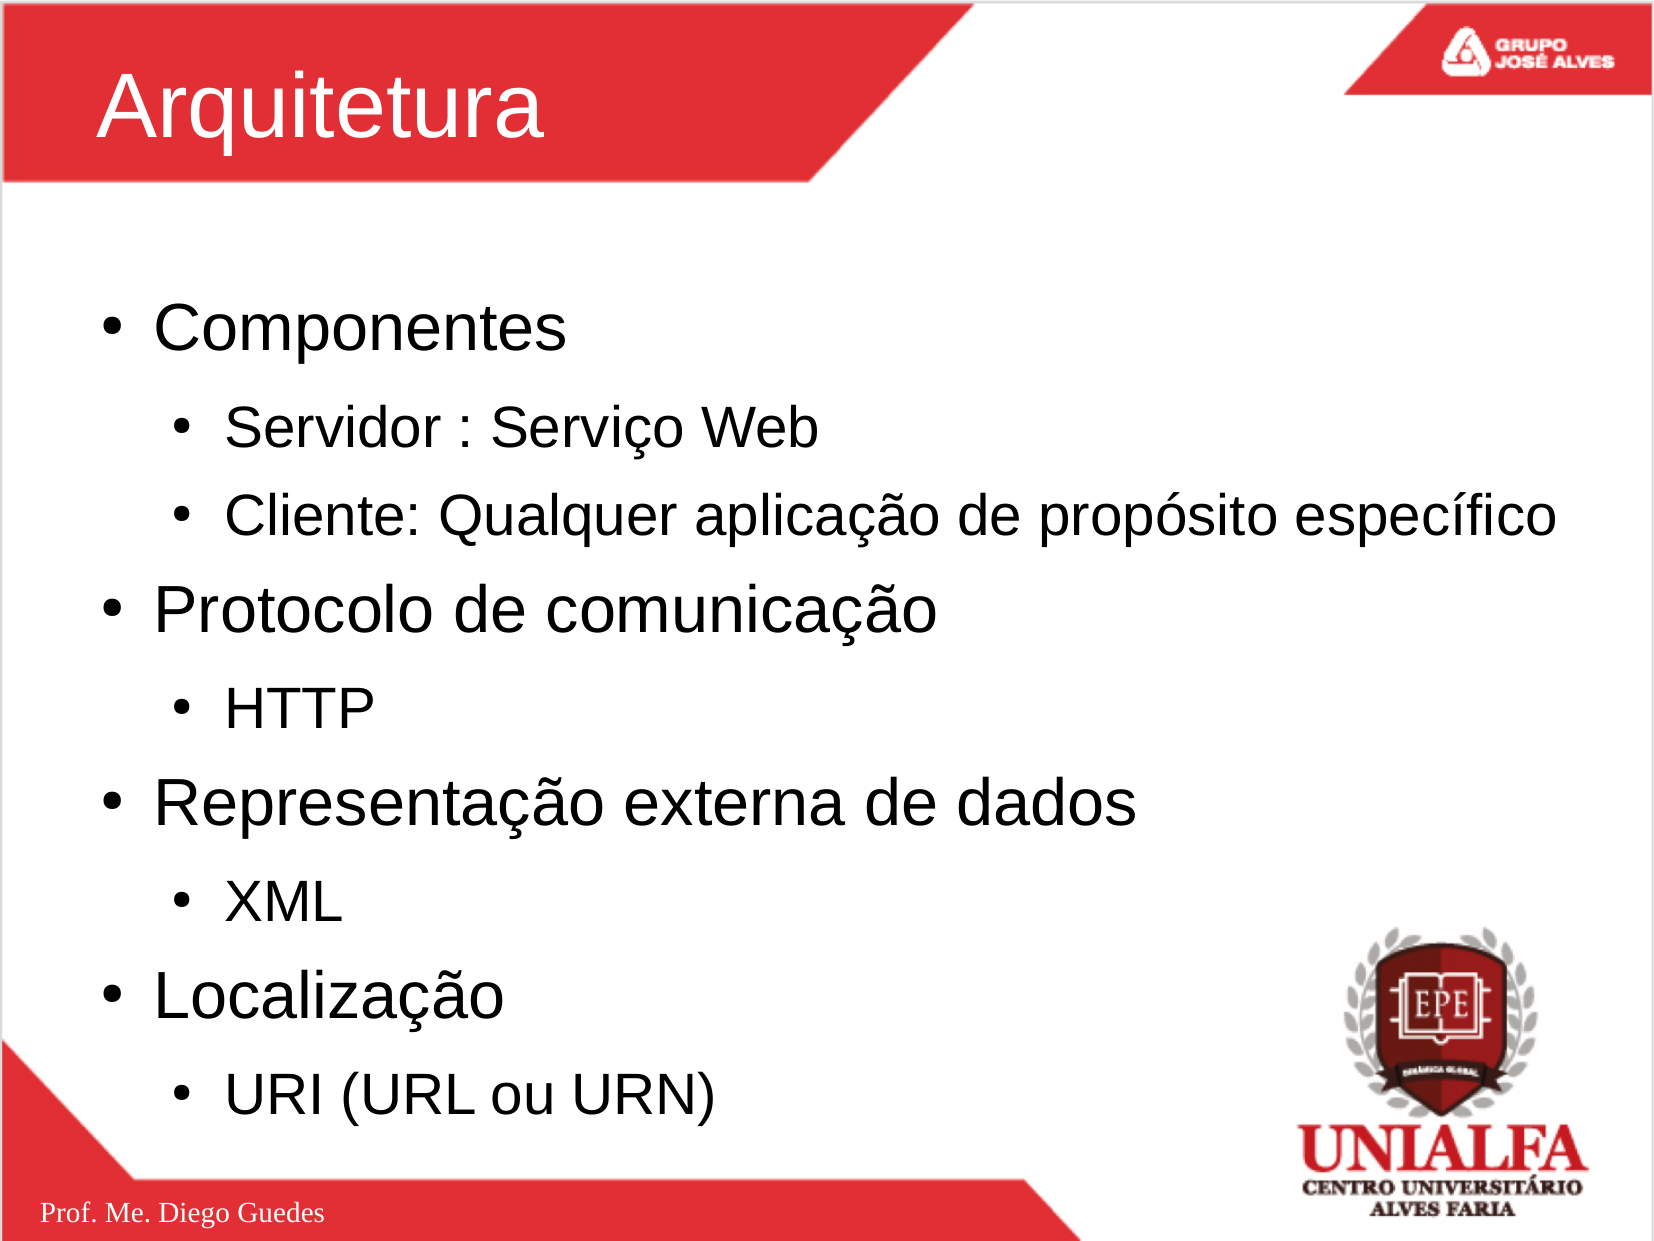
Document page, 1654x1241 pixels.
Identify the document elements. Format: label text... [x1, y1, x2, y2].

list Componentes Servidor : Serviço Web Cliente: Qualquer aplicação de propósito específico Protocolo de comunicação HTTP Representação externa de dados XML Localização URI (URL ou URN) [82, 290, 1571, 1128]
title Arquitetura [82, 2, 559, 210]
picture [0, 0, 1654, 1241]
